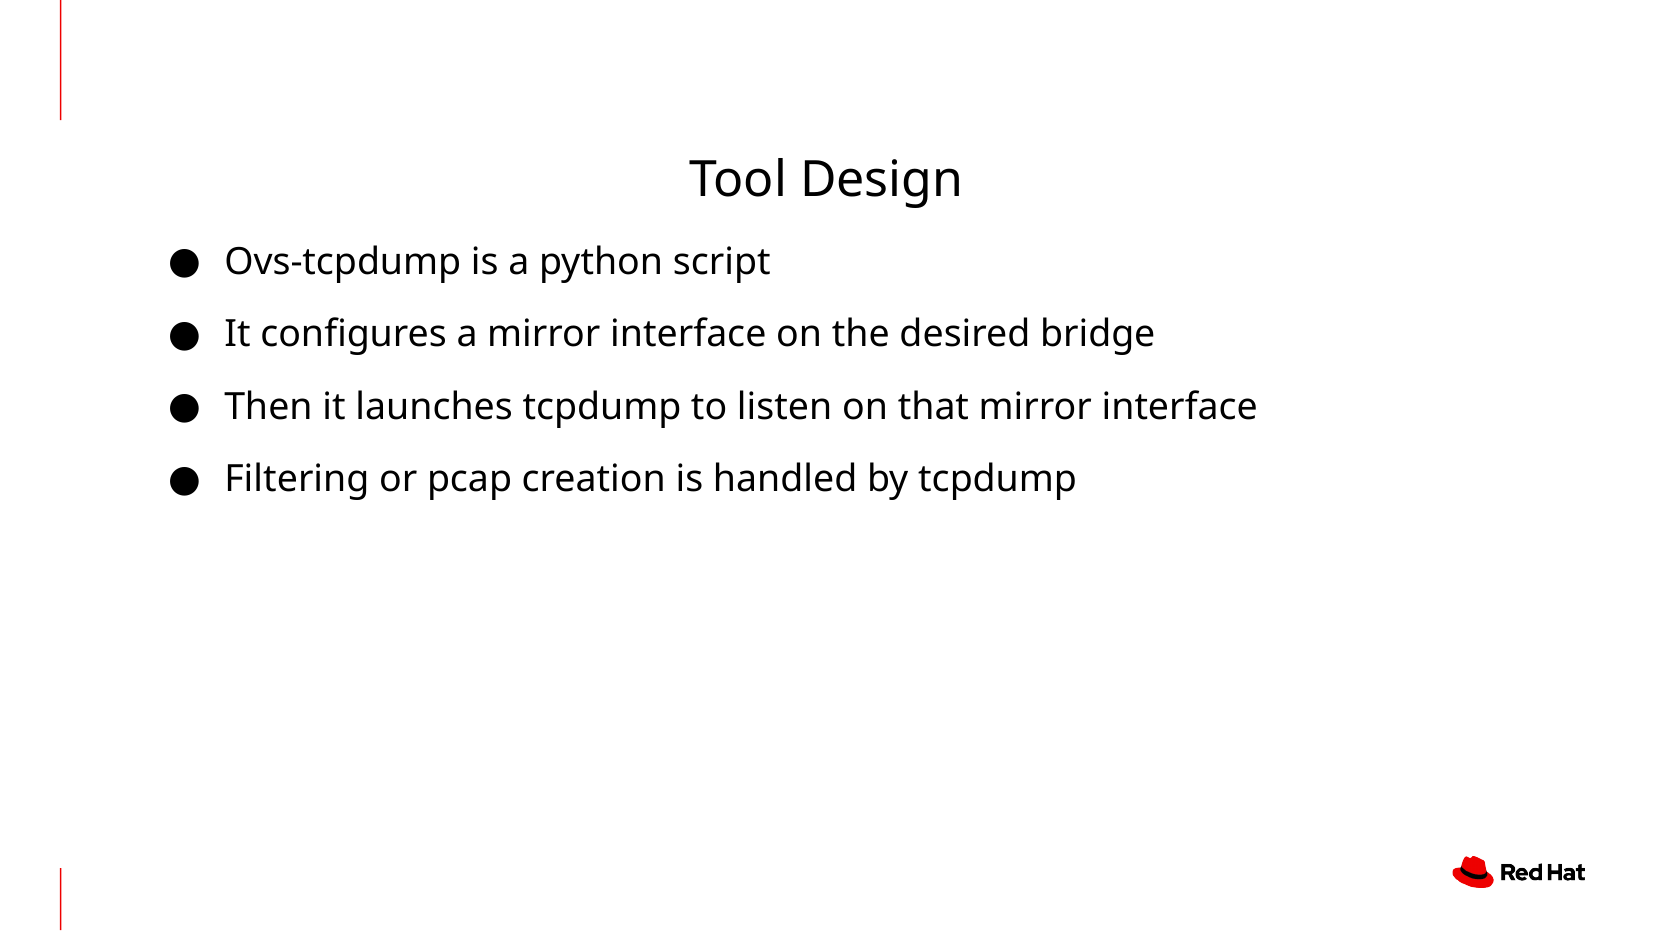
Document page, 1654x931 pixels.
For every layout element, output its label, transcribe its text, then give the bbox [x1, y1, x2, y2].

title Tool Design [237, 128, 1416, 205]
picture [1452, 856, 1585, 888]
text_box Ovs-tcpdump is a python script It configures a mirror interface on the desired bridge Then it launches tcpdump to listen on that mirror interface Filtering or pcap creation is handled by tcpdump [149, 229, 1504, 773]
